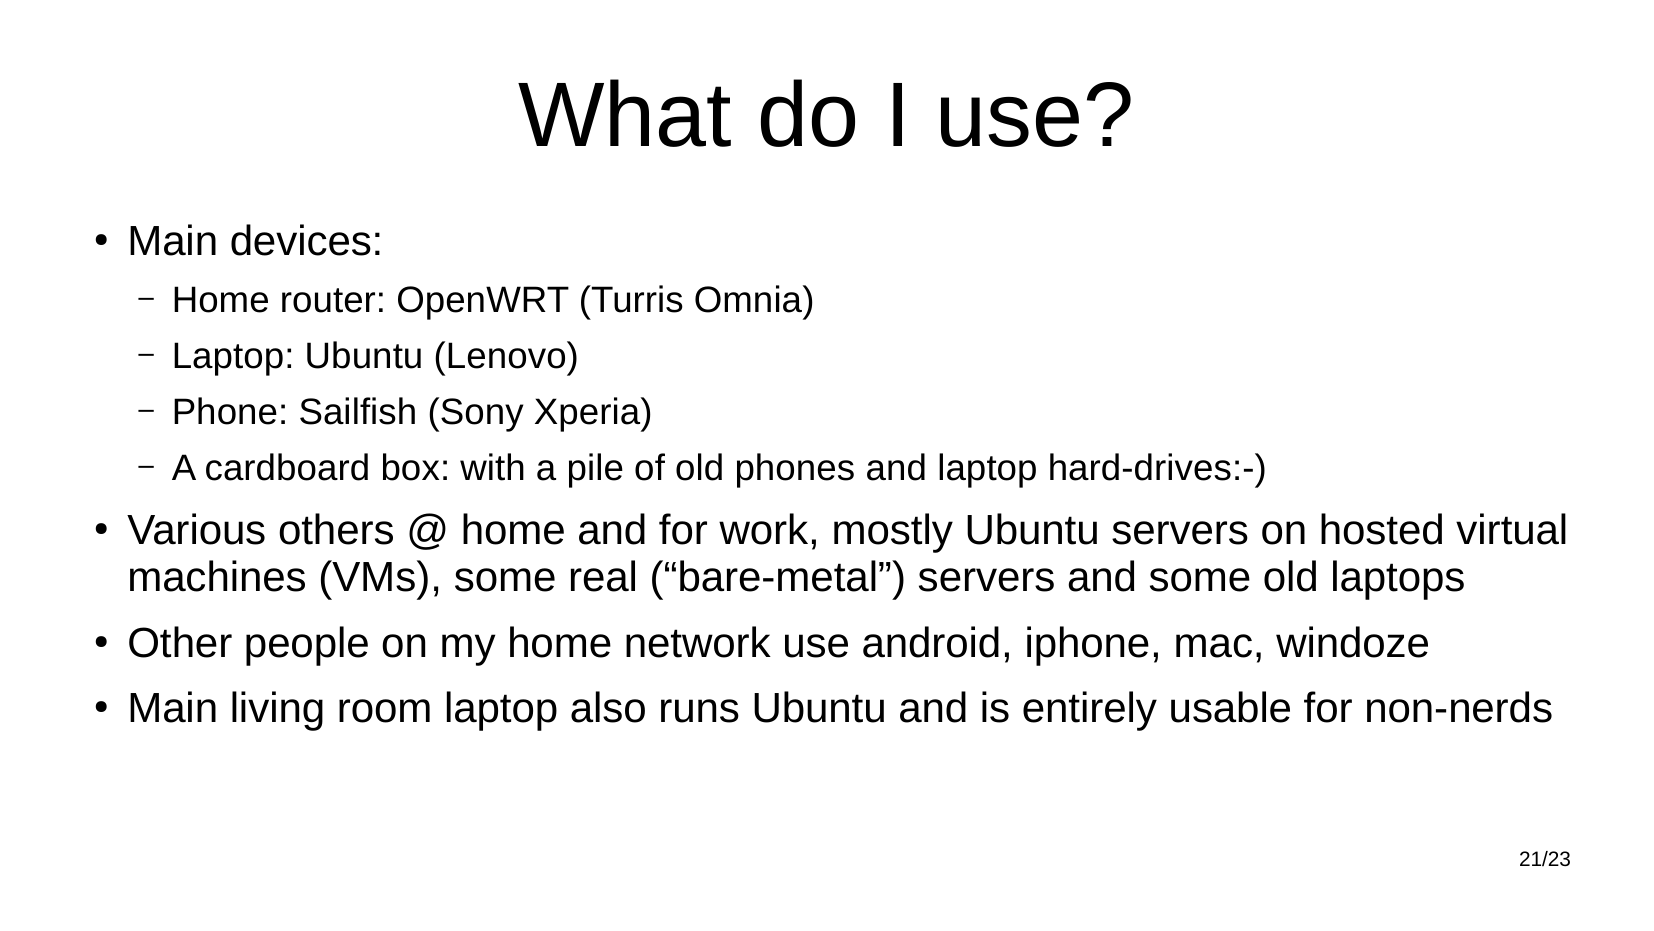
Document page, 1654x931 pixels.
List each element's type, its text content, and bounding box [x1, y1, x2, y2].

title What do I use? [82, 37, 1571, 193]
list Main devices: Home router: OpenWRT (Turris Omnia) Laptop: Ubuntu (Lenovo) Phone: Sailfish (Sony Xperia) A cardboard box: with a pile of old phones and laptop hard-drives:-) Various others @ home and for work, mostly Ubuntu servers on hosted virtual machines (VMs), some real (“bare-metal”) servers and some old laptops Other people on my home network use android, iphone, mac, windoze Main living room laptop also runs Ubuntu and is entirely usable for non-nerds [82, 217, 1571, 758]
